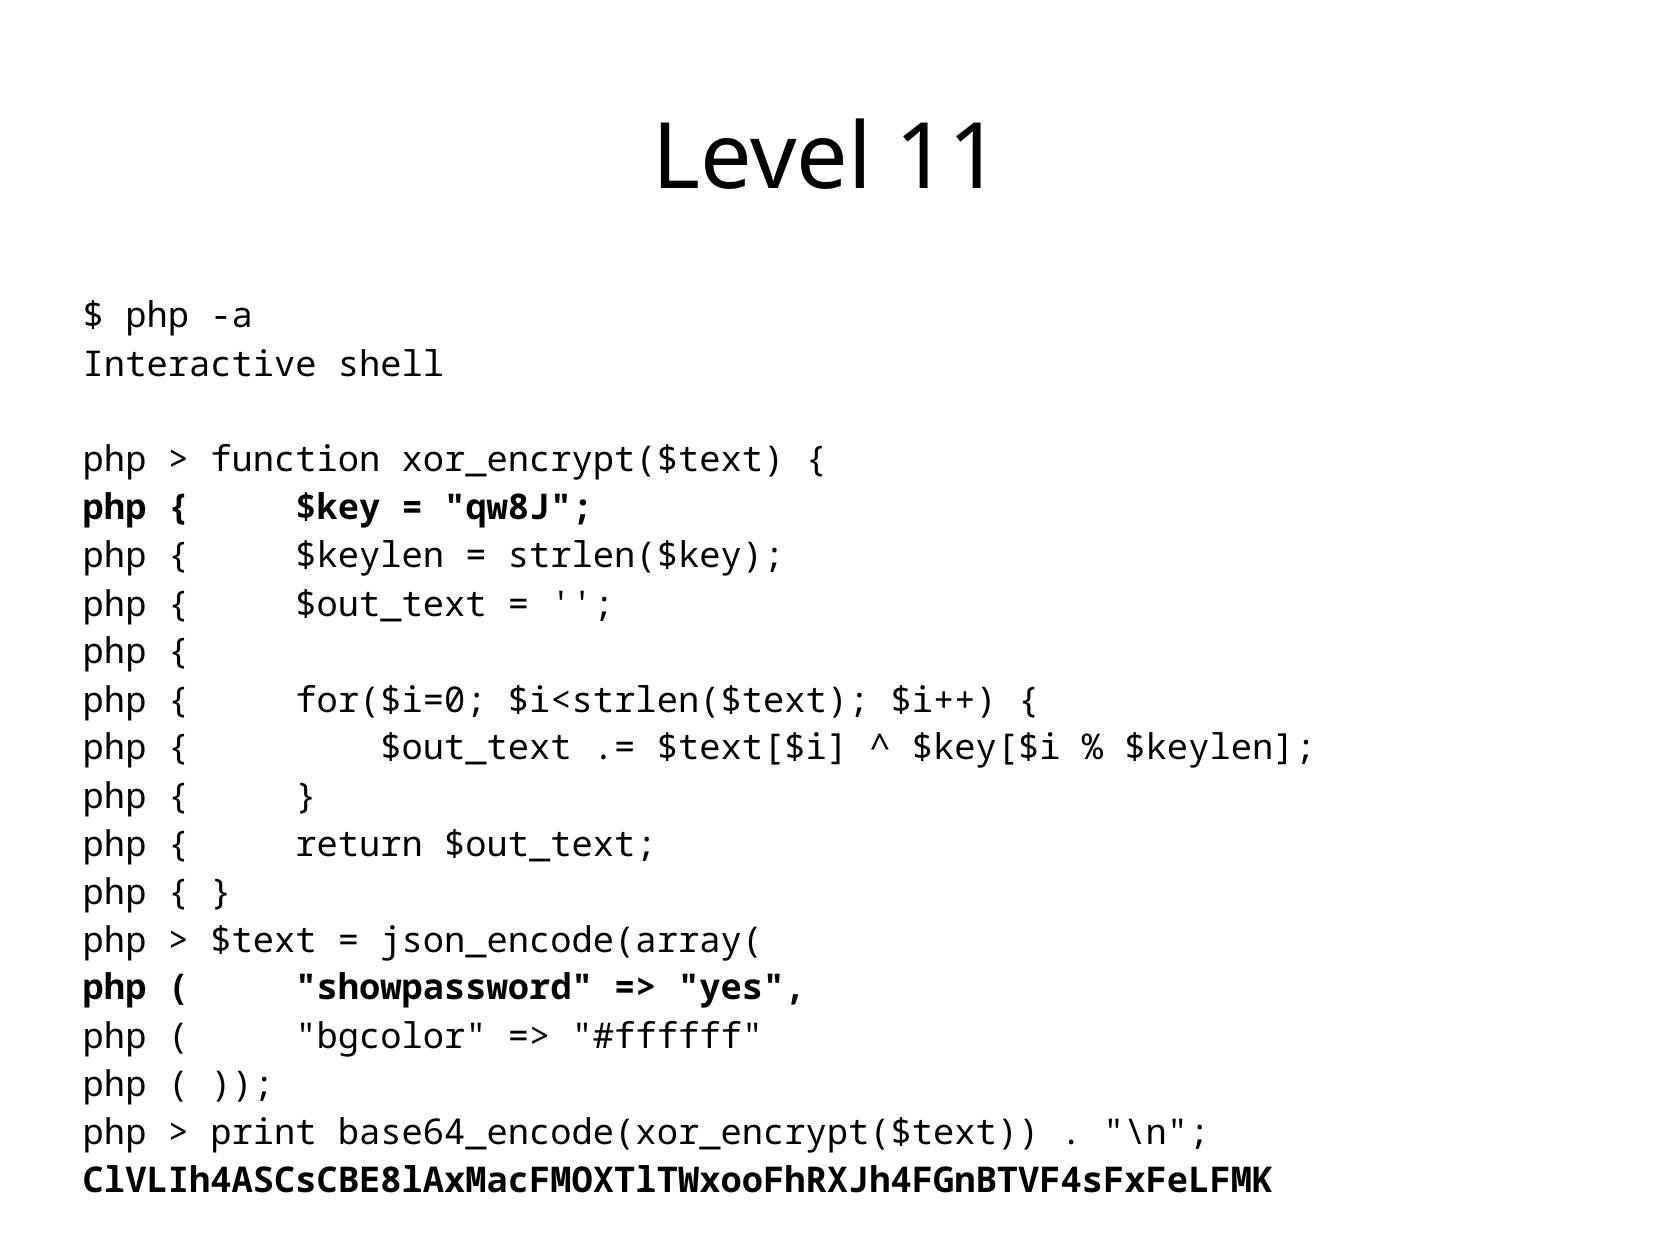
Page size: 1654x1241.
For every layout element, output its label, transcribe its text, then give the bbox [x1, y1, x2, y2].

list $ php -a Interactive shell php > function xor_encrypt($text) { php { $key = "qw8J"; php { $keylen = strlen($key); php { $out_text = ''; php { php { for($i=0; $i<strlen($text); $i++) { php { $out_text .= $text[$i] ^ $key[$i % $keylen]; php { } php { return $out_text; php { } php > $text = json_encode(array( php ( "showpassword" => "yes", php ( "bgcolor" => "#ffffff" php ( )); php > print base64_encode(xor_encrypt($text)) . "\n"; ClVLIh4ASCsCBE8lAxMacFMOXTlTWxooFhRXJh4FGnBTVF4sFxFeLFMK [82, 290, 1607, 1205]
title Level 11 [82, 49, 1571, 257]
